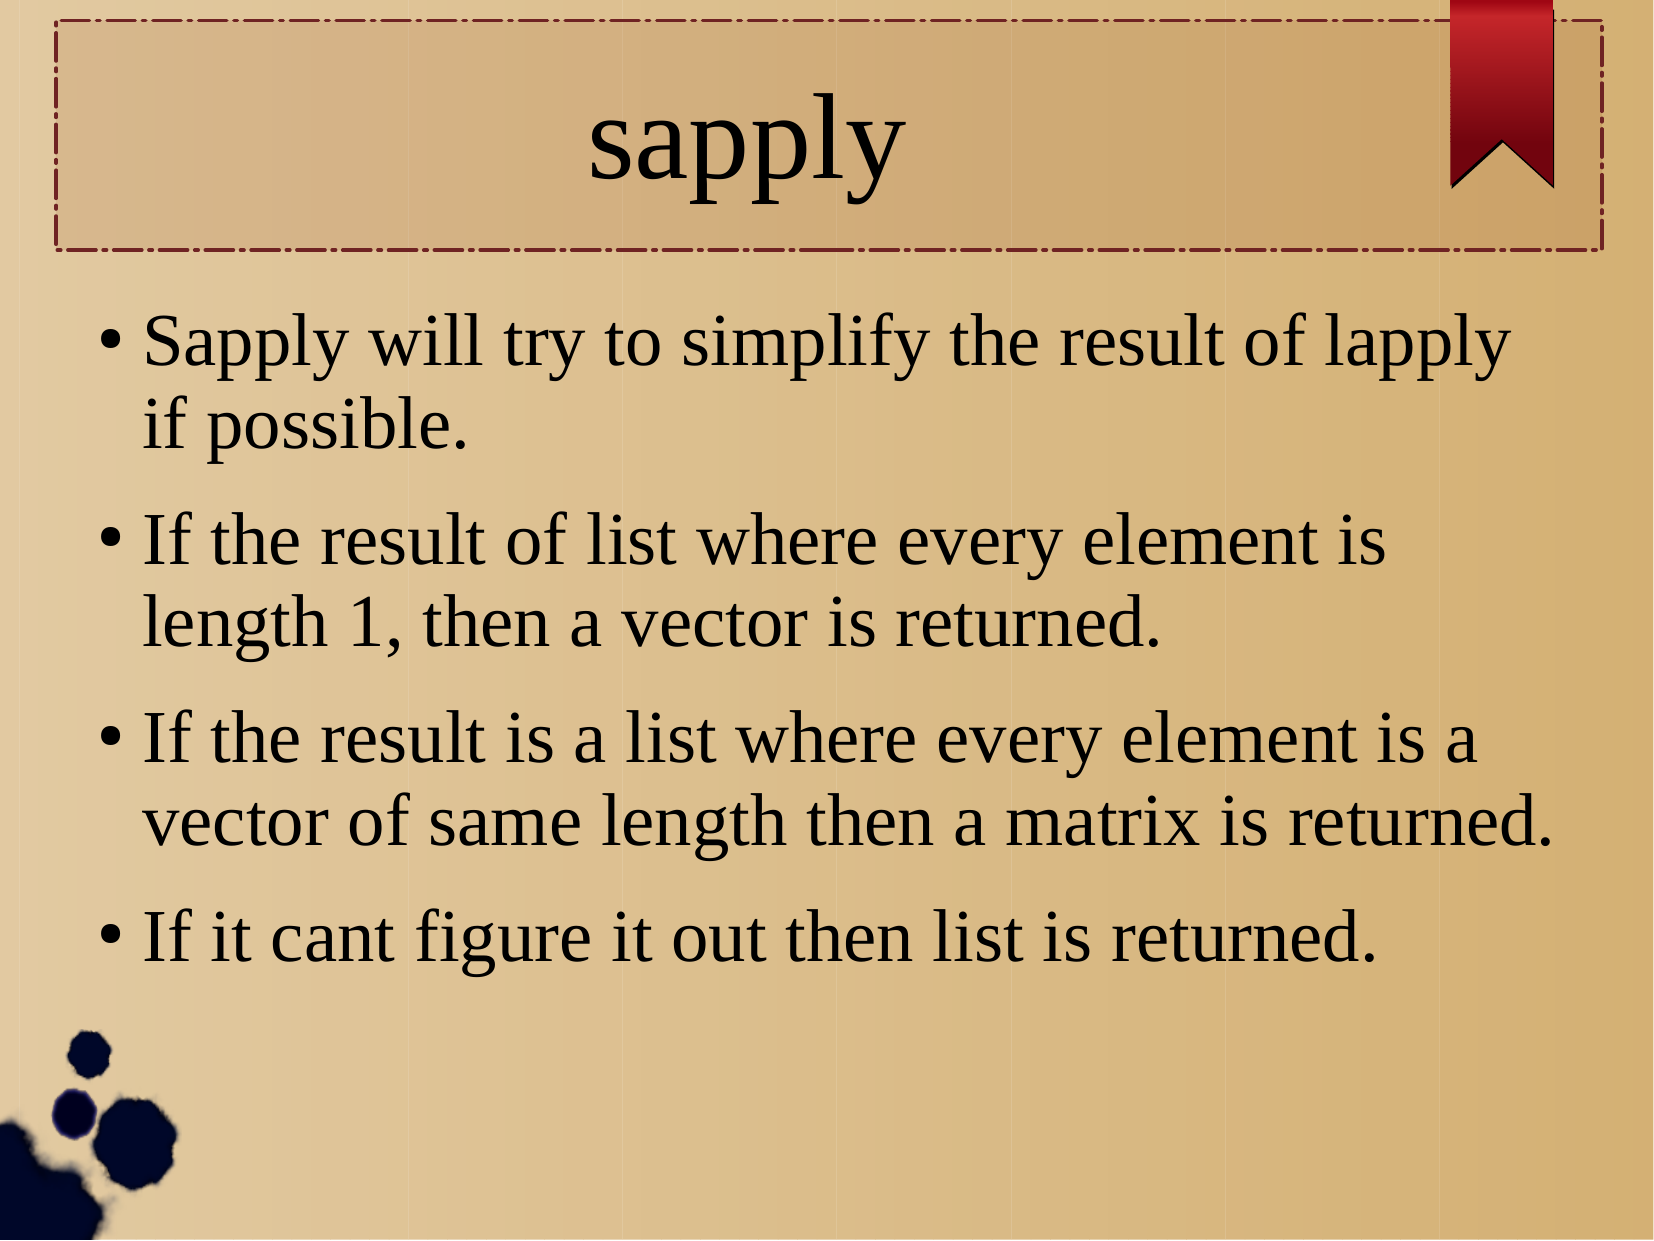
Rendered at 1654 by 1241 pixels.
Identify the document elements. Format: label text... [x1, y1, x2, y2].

list Sapply will try to simplify the result of lapply if possible. If the result of list where every element is length 1, then a vector is returned. If the result is a list where every element is a vector of same length then a matrix is returned. If it cant figure it out then list is returned. [82, 299, 1571, 1019]
title sapply [82, 47, 1412, 229]
